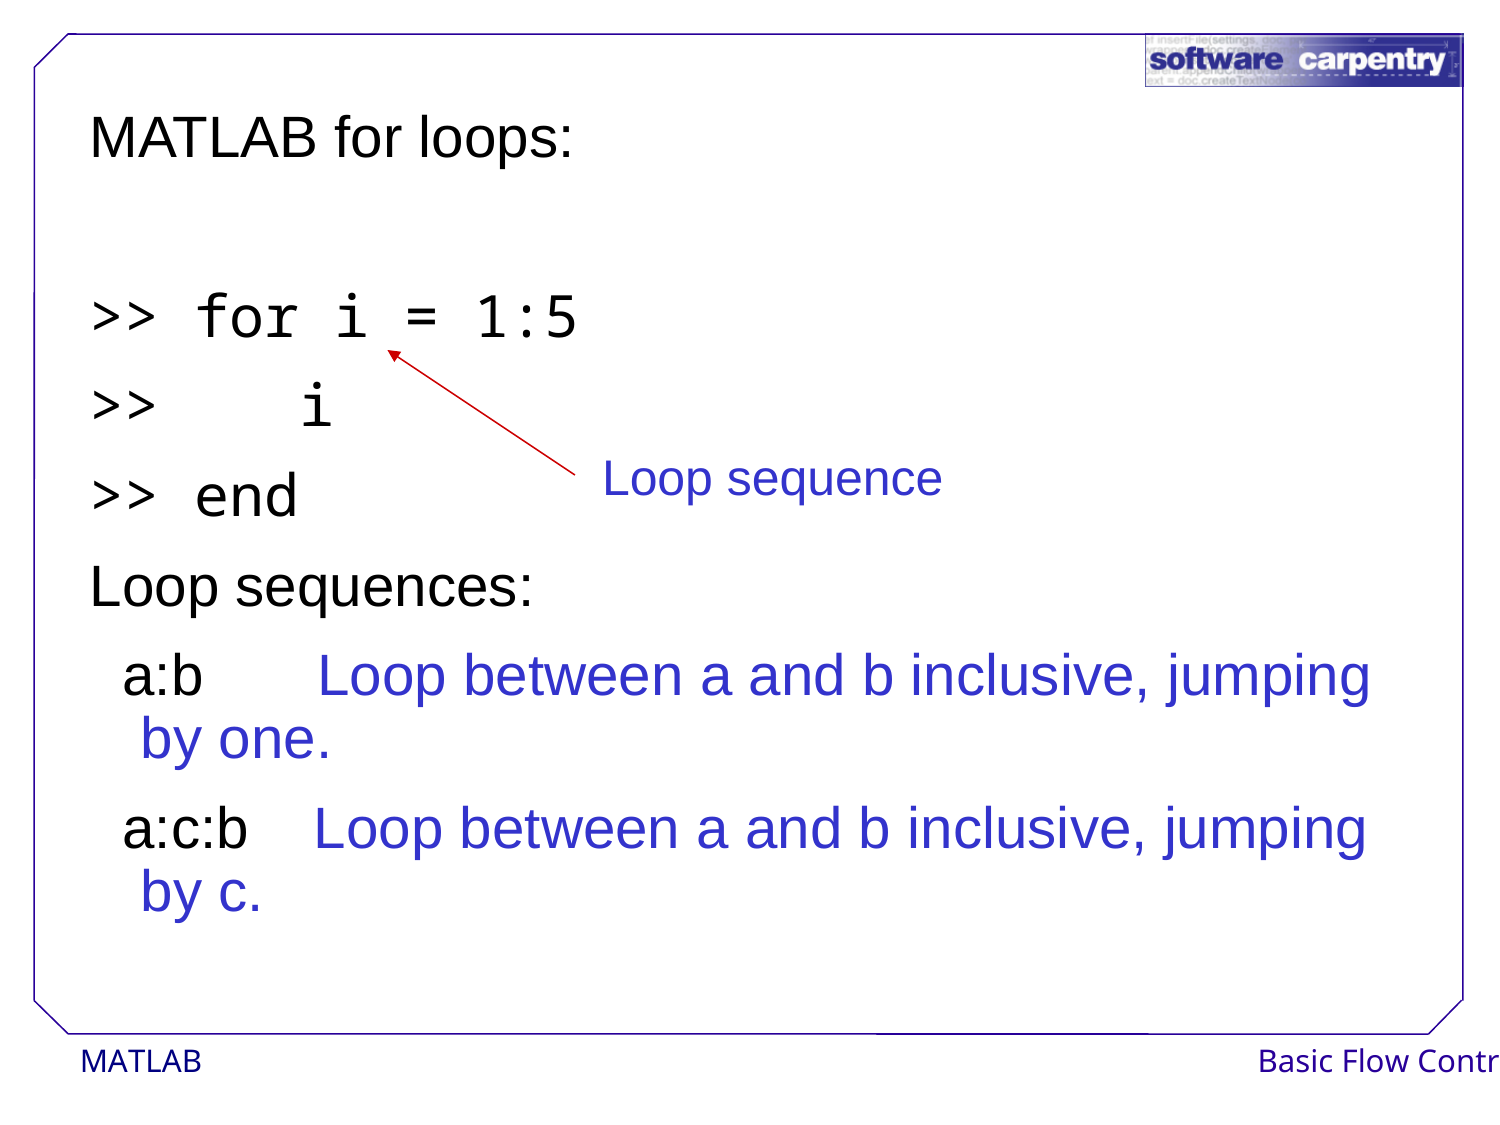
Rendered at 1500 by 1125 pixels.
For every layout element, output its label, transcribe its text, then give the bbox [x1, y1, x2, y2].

text_box Loop sequence [587, 437, 1013, 513]
list MATLAB for loops: >> for i = 1:5 >> i >> end Loop sequences: a:b Loop between a and b inclusive, jumping by one. a:c:b Loop between a and b inclusive, jumping by c. [75, 99, 1426, 1013]
picture [1145, 33, 1464, 87]
